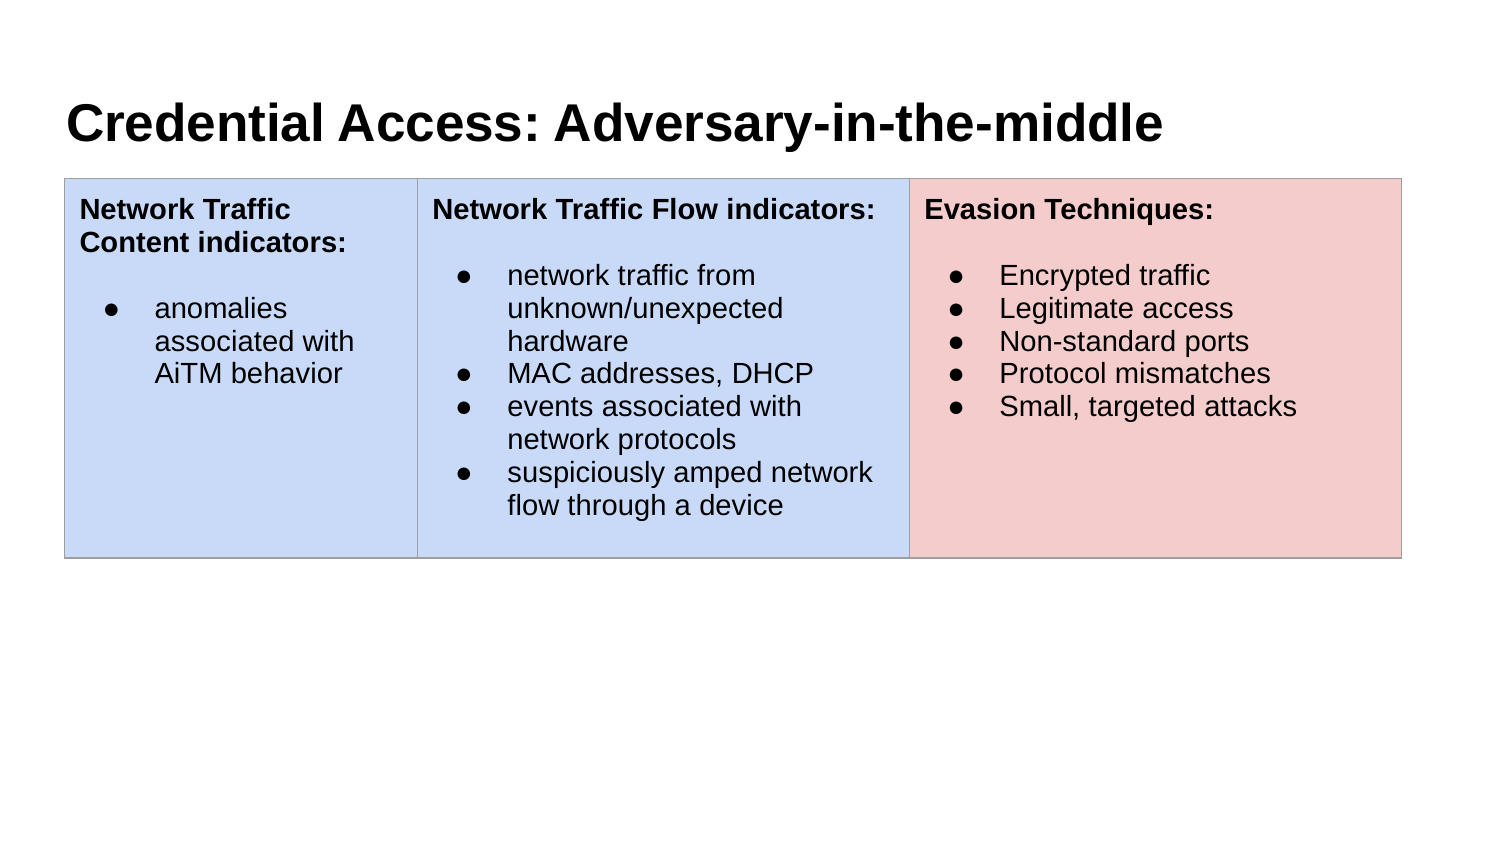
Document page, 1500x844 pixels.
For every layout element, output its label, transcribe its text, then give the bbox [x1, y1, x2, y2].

table_header Network Traffic Content indicators: anomalies associated with AiTM behavior [65, 179, 417, 557]
table_header Network Traffic Flow indicators: network traffic from unknown/unexpected hardware MAC addresses, DHCP events associated with network protocols suspiciously amped network flow through a device [418, 179, 909, 557]
title Credential Access: Adversary-in-the-middle [51, 72, 1449, 167]
table_header Evasion Techniques: Encrypted traffic Legitimate access Non-standard ports Protocol mismatches Small, targeted attacks [910, 179, 1401, 557]
